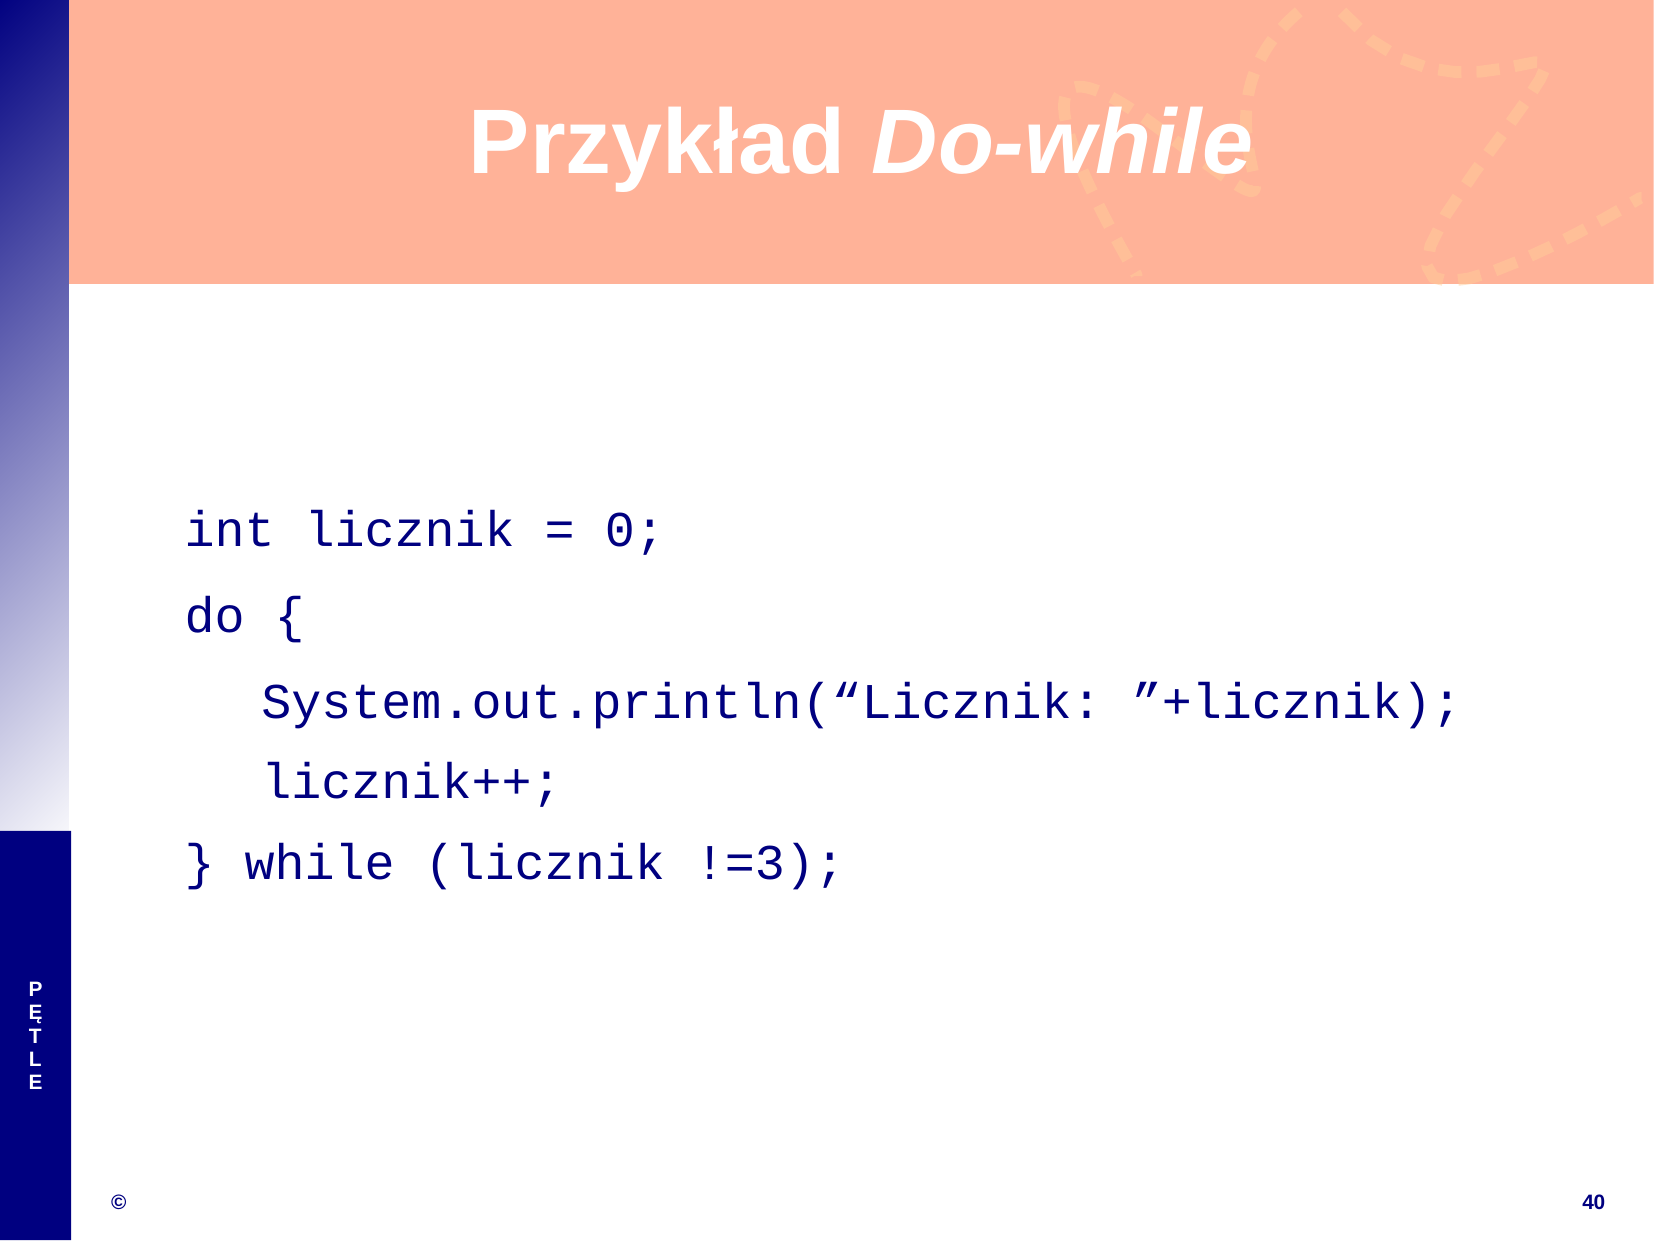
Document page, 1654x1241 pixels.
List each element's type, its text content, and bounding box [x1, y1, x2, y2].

list int licznik = 0; do { System.out.println(“Licznik: ”+licznik); licznik++; } while (licznik !=3); [166, 504, 1556, 939]
text_box P Ę T L E [0, 830, 71, 1241]
title Przykład Do-while [69, 37, 1654, 246]
